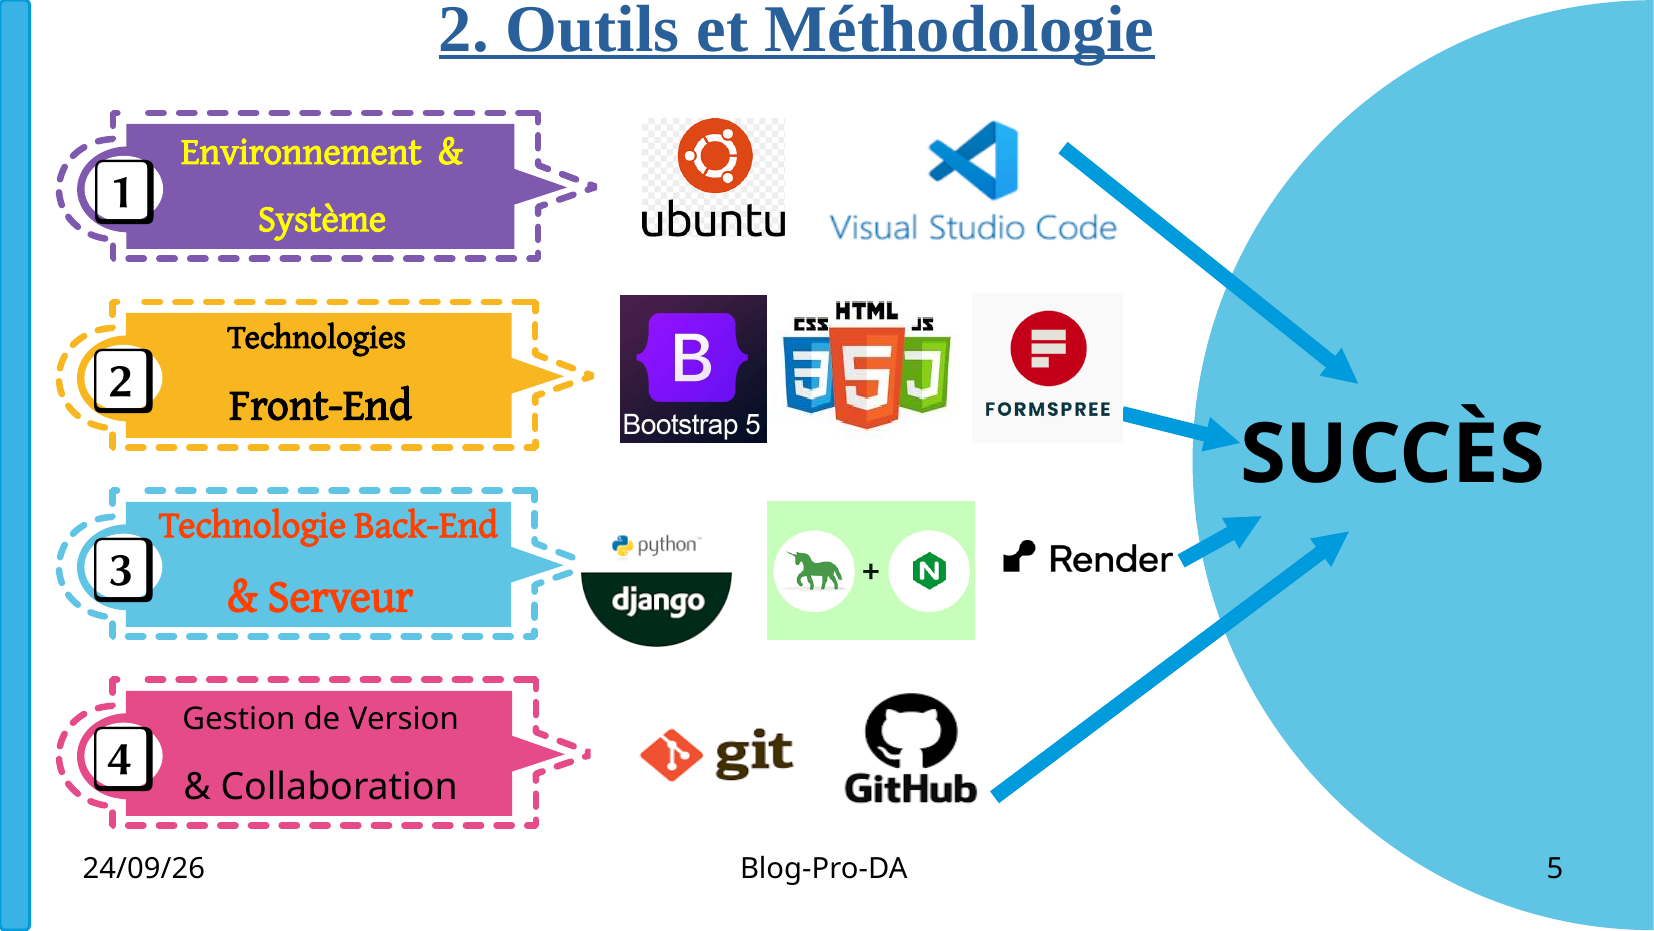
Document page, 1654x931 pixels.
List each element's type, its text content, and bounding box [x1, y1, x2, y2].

text_box [0, 0, 30, 931]
text_box 4 [84, 734, 94, 778]
picture [576, 497, 737, 647]
text_box 1 [84, 166, 95, 212]
picture [642, 120, 785, 237]
text_box 2 [84, 356, 94, 400]
text_box 1 [104, 155, 143, 160]
text_box 2 [96, 351, 146, 408]
text_box Environnement & Système [77, 123, 568, 249]
text_box 2 [153, 356, 163, 400]
text_box 2 [104, 344, 143, 349]
text_box 3 [96, 540, 146, 597]
text_box 3 [104, 533, 143, 538]
text_box 4 [96, 729, 146, 786]
picture [620, 293, 1123, 443]
picture [824, 120, 1123, 282]
text_box 3 [84, 545, 94, 589]
text_box Gestion de Version & Collaboration [76, 690, 565, 816]
text_box 3 [153, 545, 163, 589]
text_box Technologies Front-End [76, 312, 565, 438]
text_box 4 [153, 734, 163, 778]
picture [994, 462, 1182, 650]
picture [767, 501, 975, 640]
text_box 4 [104, 722, 143, 727]
text_box Technologie Back-End & Serveur [76, 501, 564, 627]
title 2. Outils et Méthodologie [29, 0, 1565, 120]
picture [590, 679, 1030, 827]
title SUCCÈS [1240, 333, 1625, 568]
text_box 1 [97, 162, 147, 219]
text_box 1 [154, 167, 164, 211]
